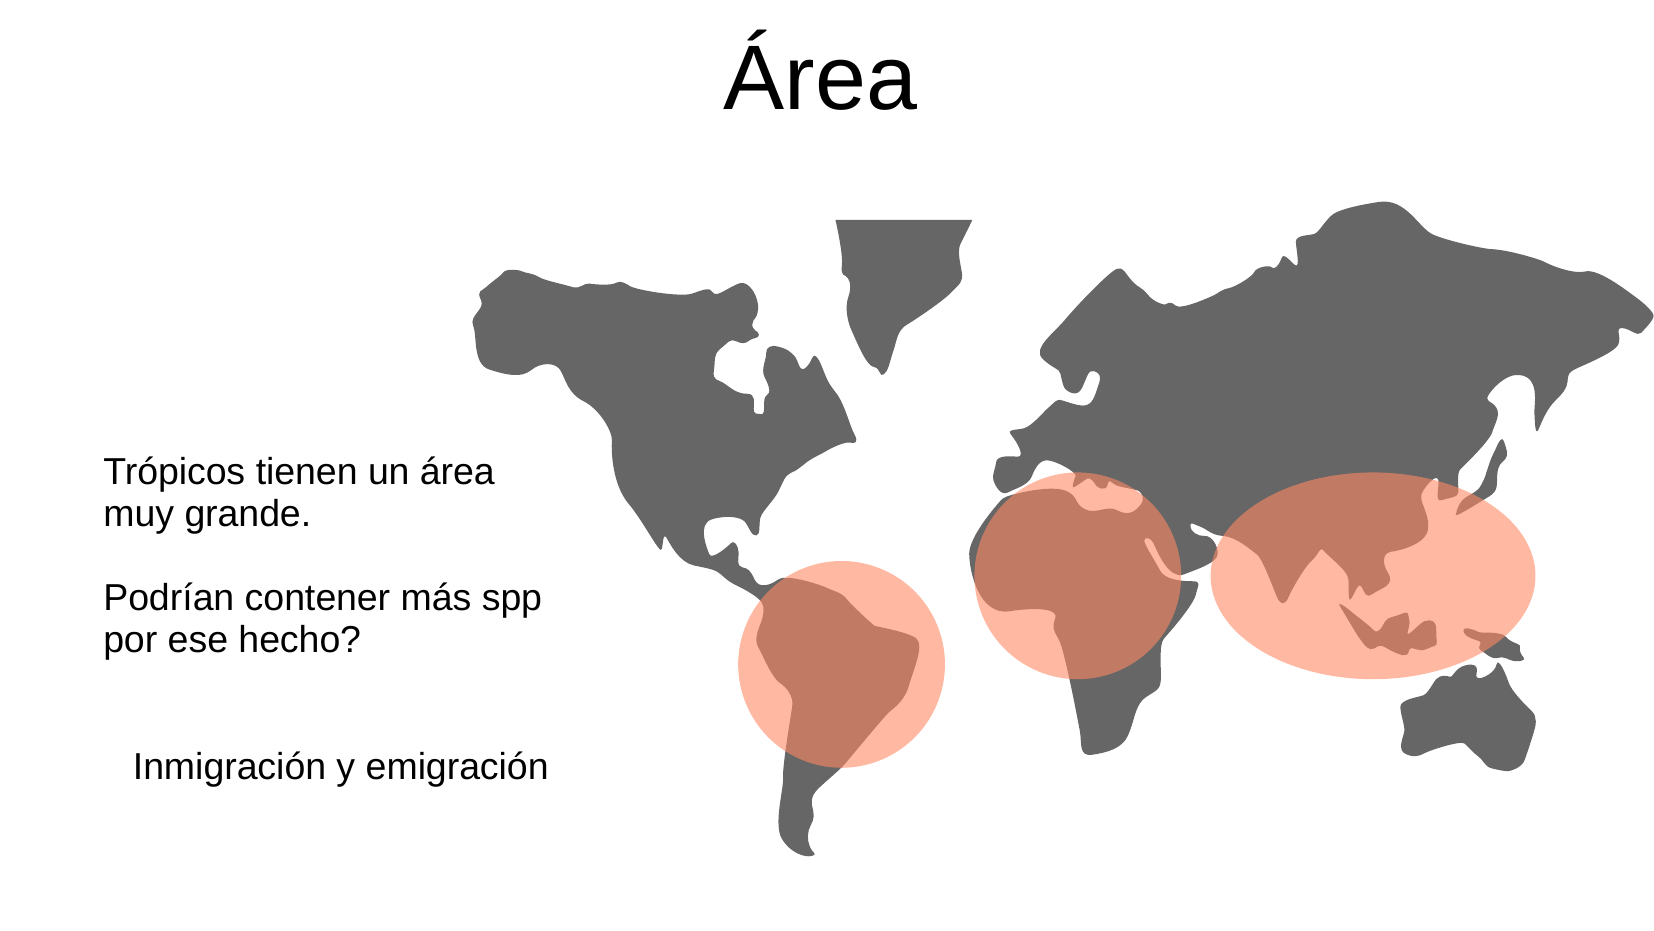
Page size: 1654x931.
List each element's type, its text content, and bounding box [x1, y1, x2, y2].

text_box Inmigración y emigración [118, 738, 621, 796]
title Área [76, 0, 1565, 156]
picture [472, 201, 1654, 857]
text_box [1210, 472, 1536, 680]
text_box [738, 561, 945, 768]
text_box Trópicos tienen un área muy grande. Podrían contener más spp por ese hecho? [88, 442, 562, 668]
text_box [974, 472, 1182, 680]
